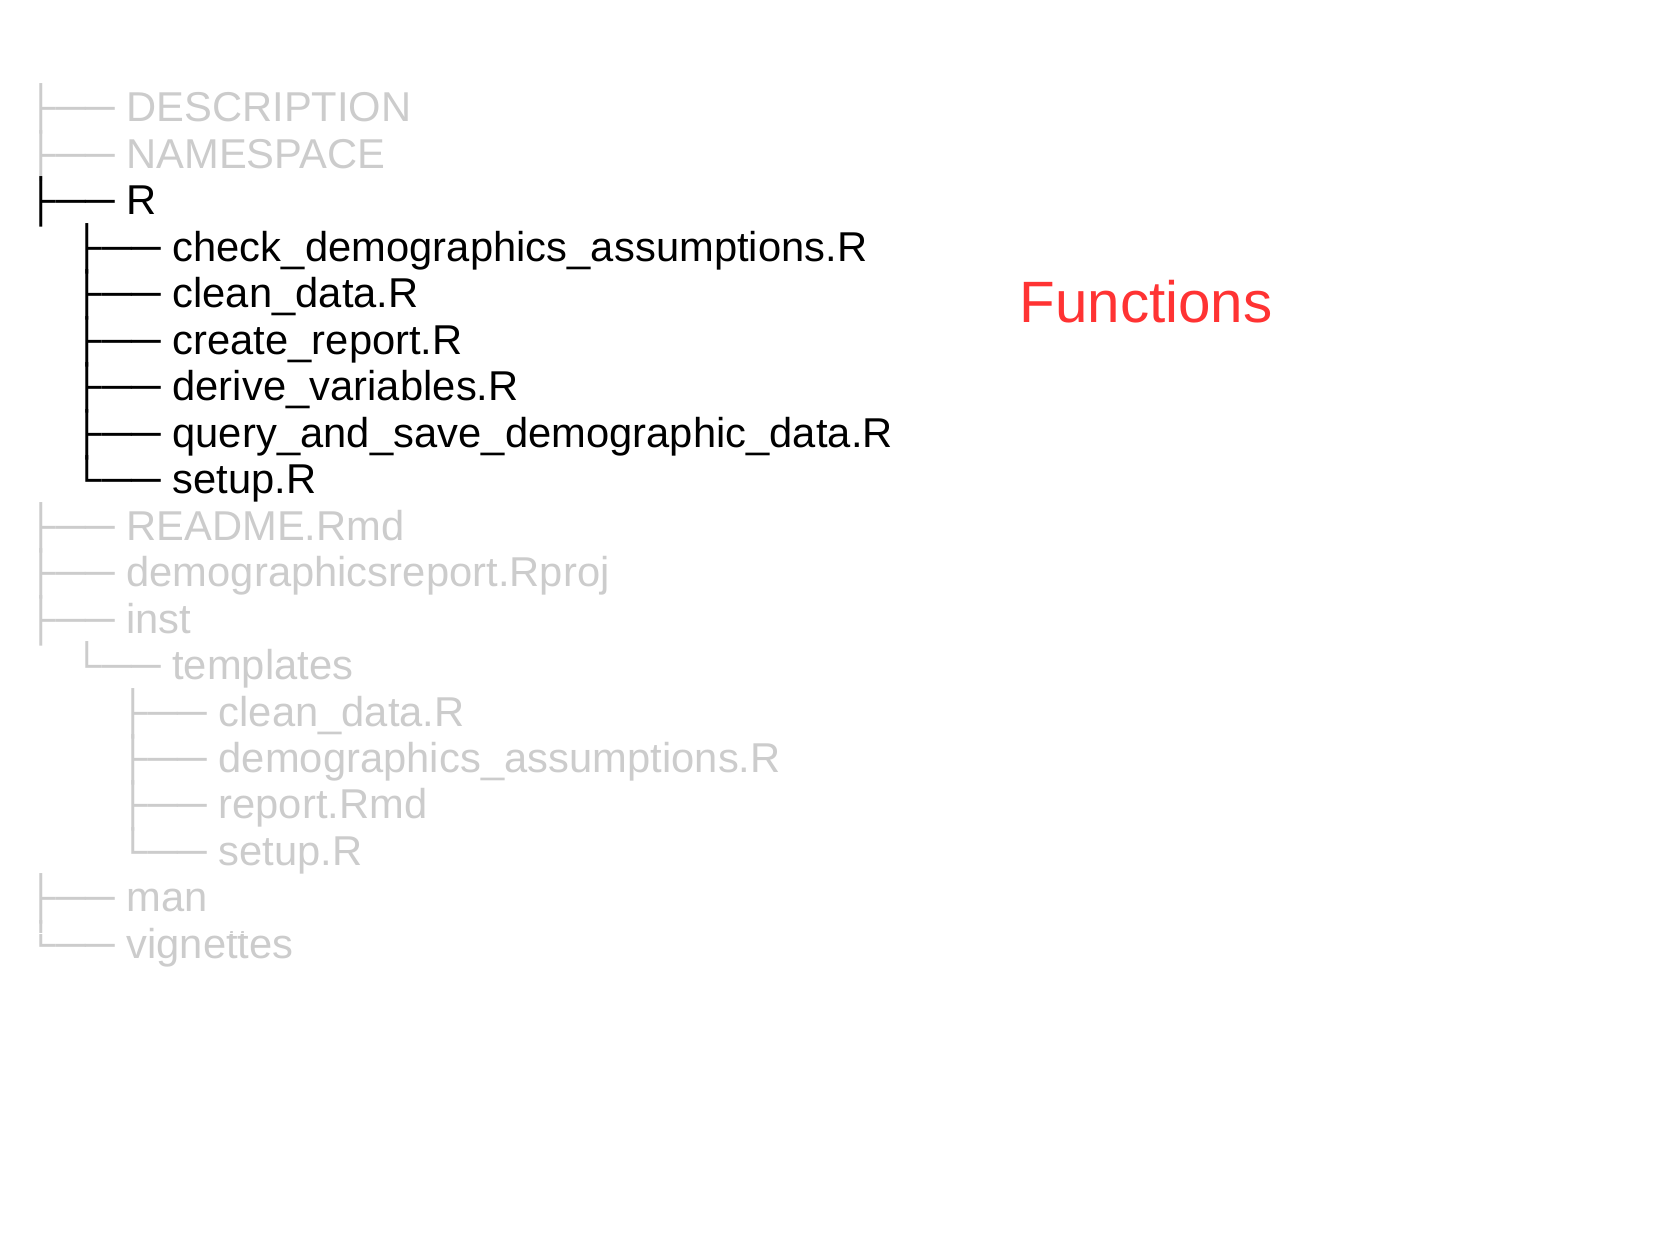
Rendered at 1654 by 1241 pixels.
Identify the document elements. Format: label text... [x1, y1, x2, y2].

text_box ├── DESCRIPTION ├── NAMESPACE ├── R ├── check_demographics_assumptions.R ├── clean_data.R ├── create_report.R ├── derive_variables.R ├── query_and_save_demographic_data.R └── setup.R ├── README.Rmd ├── demographicsreport.Rproj ├── inst └── templates ├── clean_data.R ├── demographics_assumptions.R ├── report.Rmd └── setup.R ├── man └── vignettes [11, 76, 1229, 975]
text_box ├── DESCRIPTION ├── NAMESPACE ├── R ├── check_demographics_assumptions.R ├── clean_data.R ├── create_report.R ├── derive_variables.R ├── query_and_save_demographic_data.R └── setup.R ├── README.Rmd ├── demographicsreport.Rproj ├── inst └── templates ├── clean_data.R ├── demographics_assumptions.R ├── report.Rmd └── setup.R ├── man └── vignettes [24, 77, 1229, 933]
text_box Functions [1005, 262, 1288, 343]
